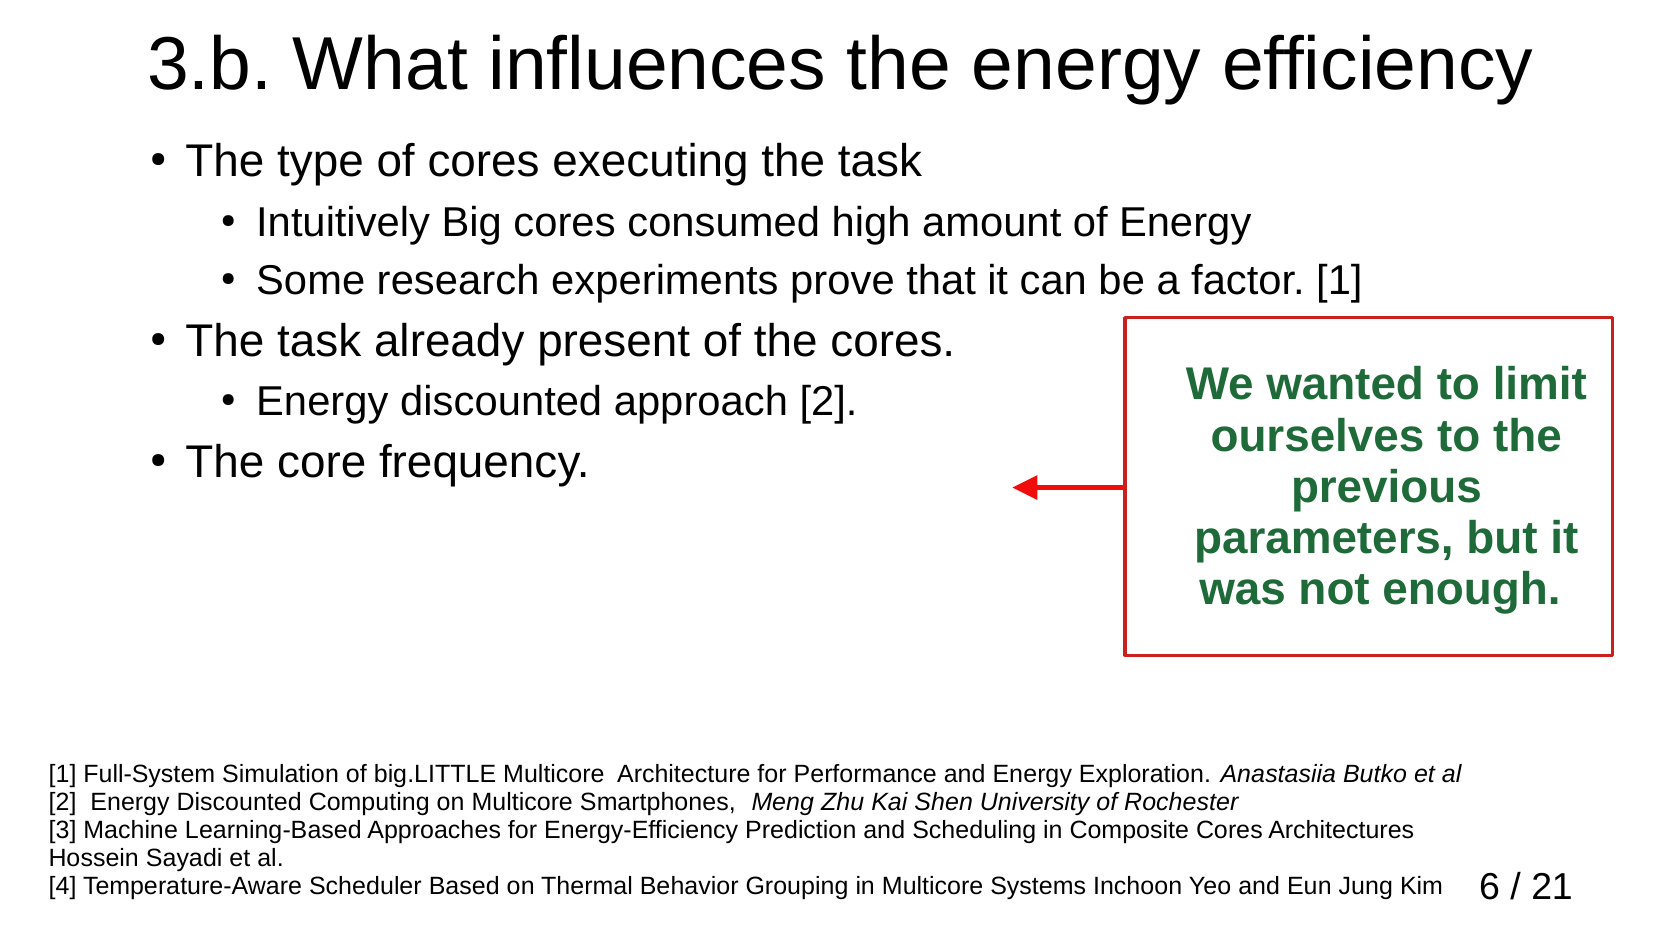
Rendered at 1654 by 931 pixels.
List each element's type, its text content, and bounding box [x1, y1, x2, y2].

title 3.b. What influences the energy efficiency [106, 0, 1576, 137]
subtitle The type of cores executing the task Intuitively Big cores consumed high amount of Energy Some research experiments prove that it can be a factor. [1] The task already present of the cores. Energy discounted approach [2]. The core frequency. [150, 135, 1613, 488]
text_box 6 / 21 [1501, 858, 1652, 929]
text_box [1] Full-System Simulation of big.LITTLE Multicore Architecture for Performance and Energy Exploration. Anastasiia Butko et al [2] Energy Discounted Computing on Multicore Smartphones, Meng Zhu Kai Shen University of Rochester [3] Machine Learning-Based Approaches for Energy-Efficiency Prediction and Scheduling in Composite Cores Architectures Hossein Sayadi et al. [4] Temperature-Aware Scheduler Based on Thermal Behavior Grouping in Multicore Systems Inchoon Yeo and Eun Jung Kim [33, 752, 1501, 931]
text_box We wanted to limit ourselves to the previous parameters, but it was not enough. [1124, 317, 1613, 656]
